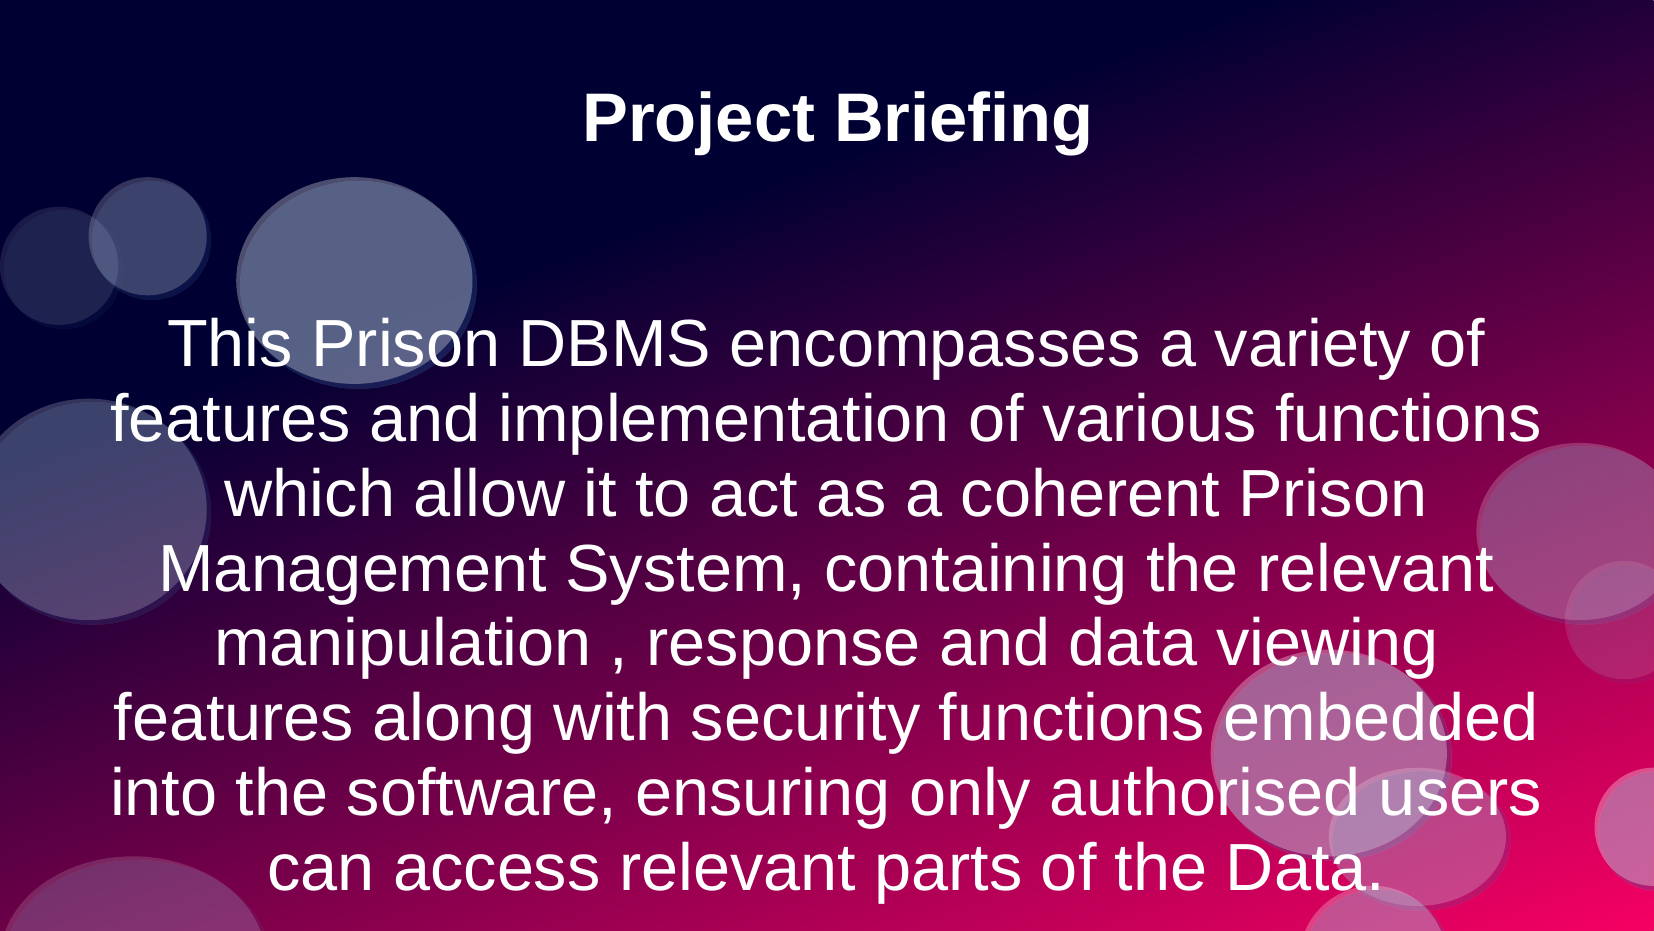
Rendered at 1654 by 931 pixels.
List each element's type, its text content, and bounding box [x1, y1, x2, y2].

title Project Briefing [262, 44, 1415, 192]
subtitle This Prison DBMS encompasses a variety of features and implementation of various functions which allow it to act as a coherent Prison Management System, containing the relevant manipulation , response and data viewing features along with security functions embedded into the software, ensuring only authorised users can access relevant parts of the Data. [88, 306, 1565, 905]
